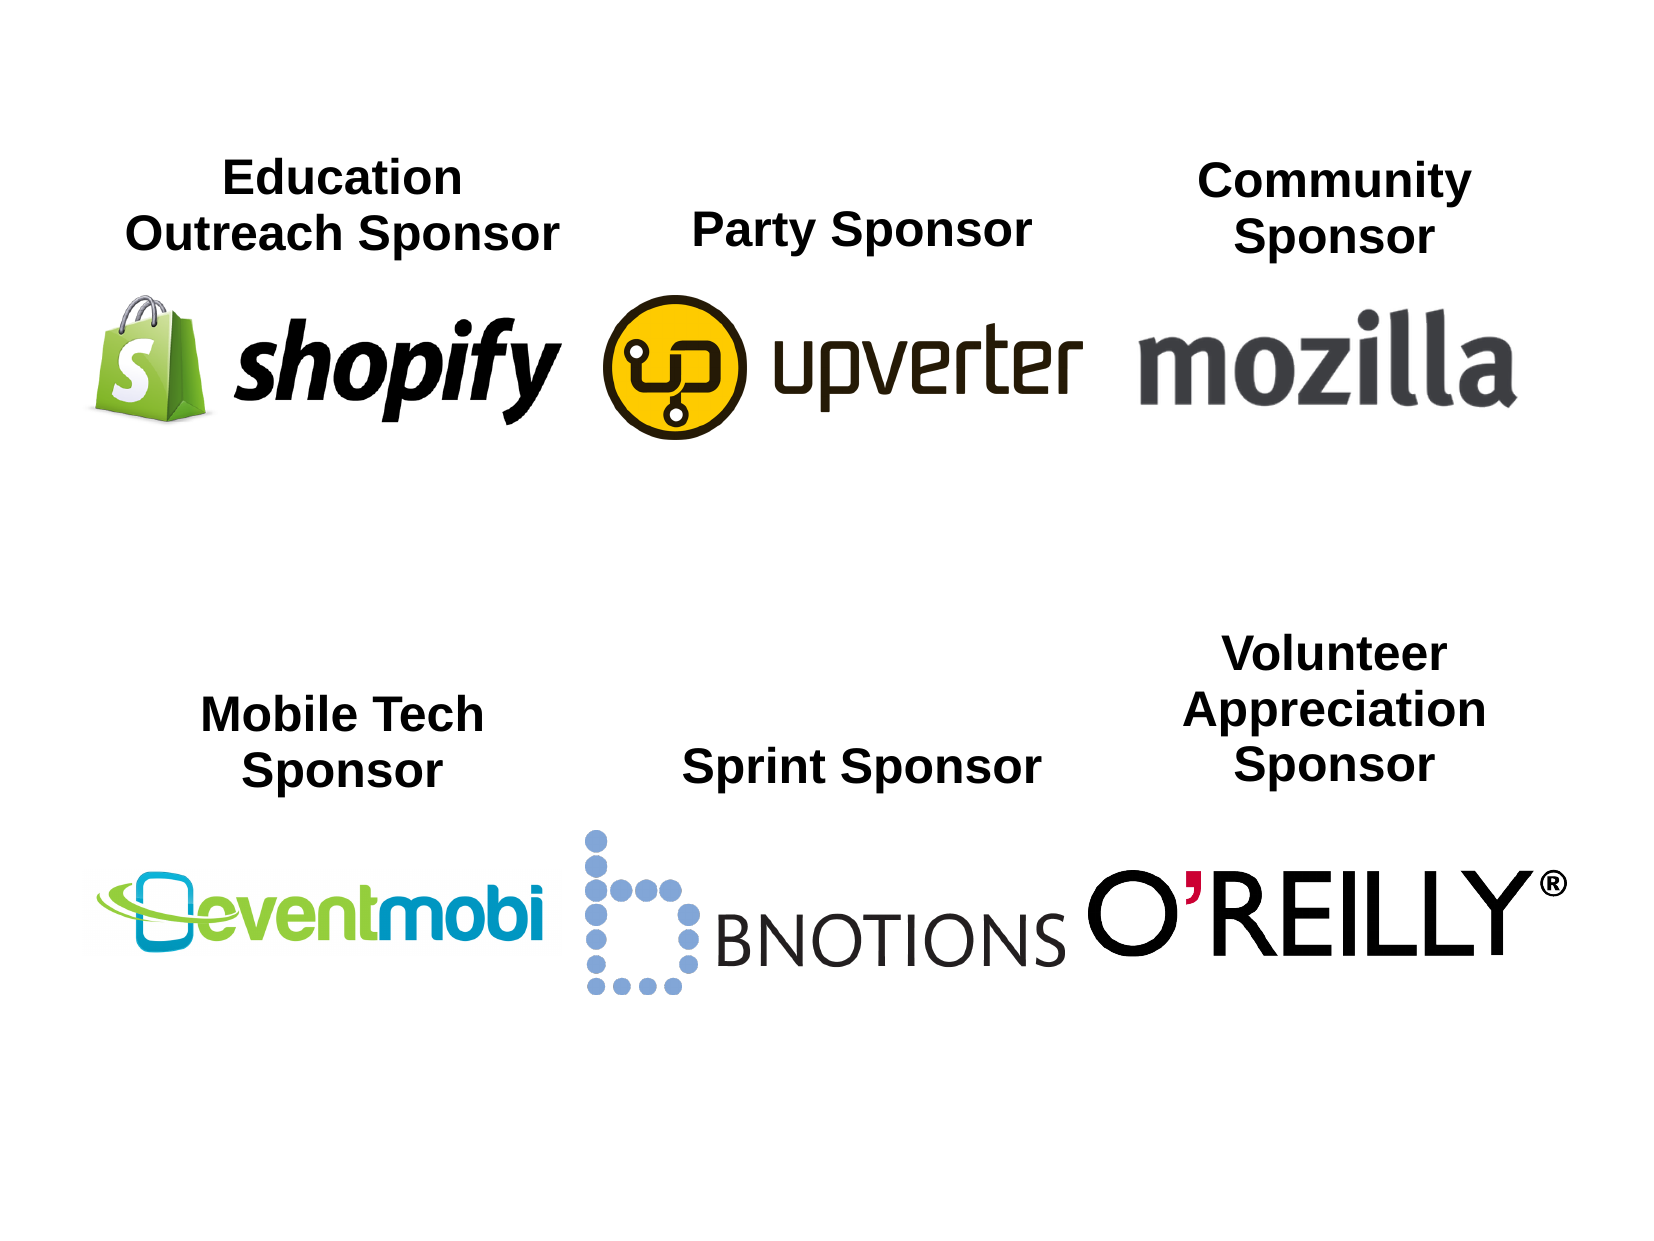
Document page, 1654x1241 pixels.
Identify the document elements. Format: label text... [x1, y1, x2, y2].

text_box Party Sponsor [614, 138, 1111, 265]
text_box Volunteer Appreciation Sponsor [1086, 617, 1583, 800]
picture [585, 830, 1065, 995]
picture [1088, 272, 1568, 459]
picture [1088, 868, 1568, 957]
picture [82, 295, 562, 428]
text_box Community Sponsor [1086, 145, 1583, 272]
text_box Education Outreach Sponsor [94, 141, 591, 269]
picture [603, 295, 1083, 440]
text_box Sprint Sponsor [614, 675, 1111, 802]
picture [82, 869, 562, 956]
text_box Mobile Tech Sponsor [94, 679, 591, 806]
